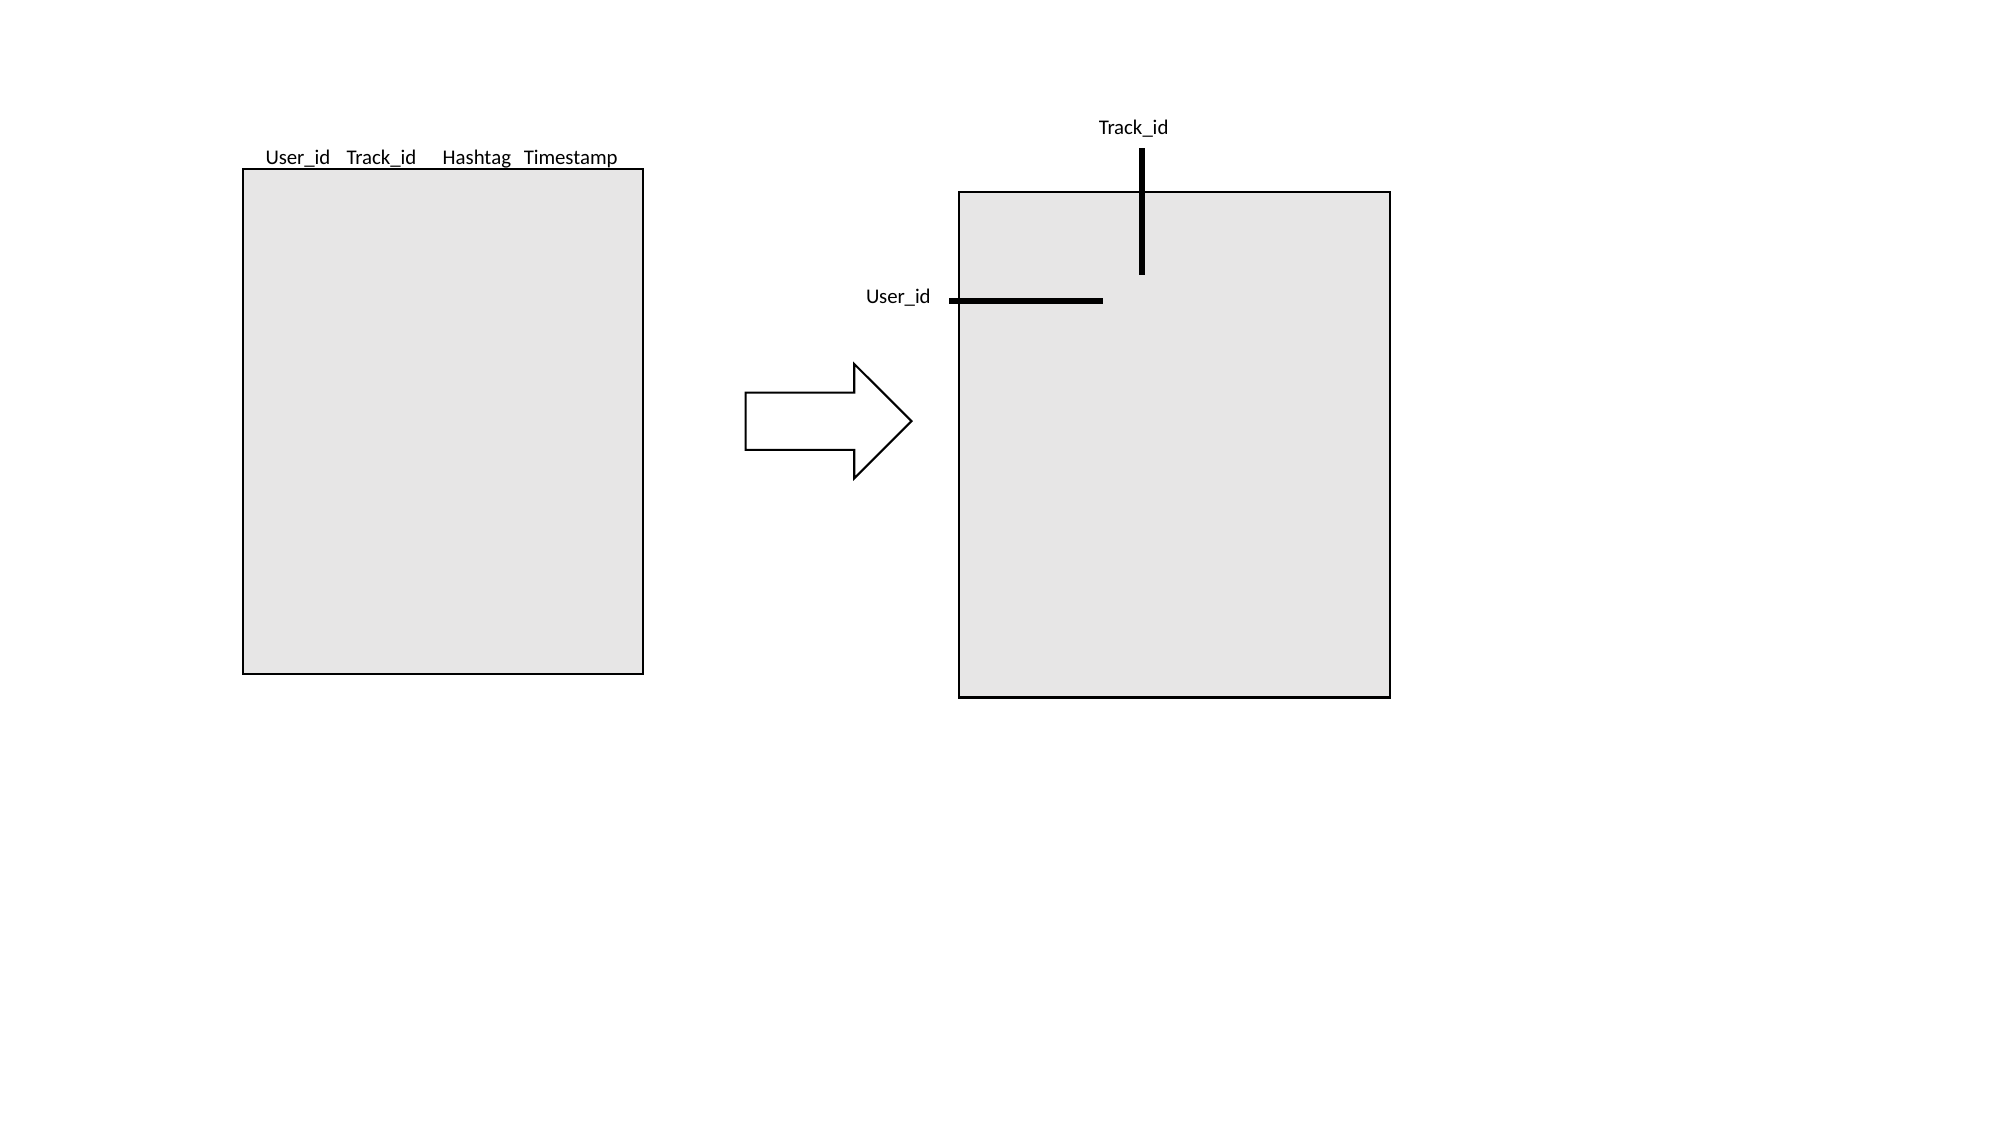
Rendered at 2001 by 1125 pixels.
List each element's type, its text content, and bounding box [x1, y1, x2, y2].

text_box User_id [250, 136, 331, 177]
text_box User_id [851, 274, 950, 316]
text_box Track_id [1083, 106, 1200, 147]
text_box [745, 363, 912, 479]
text_box [959, 192, 1390, 698]
text_box [243, 169, 643, 674]
text_box Track_id [331, 136, 427, 177]
text_box Hashtag [427, 136, 508, 177]
text_box Timestamp [508, 136, 644, 177]
